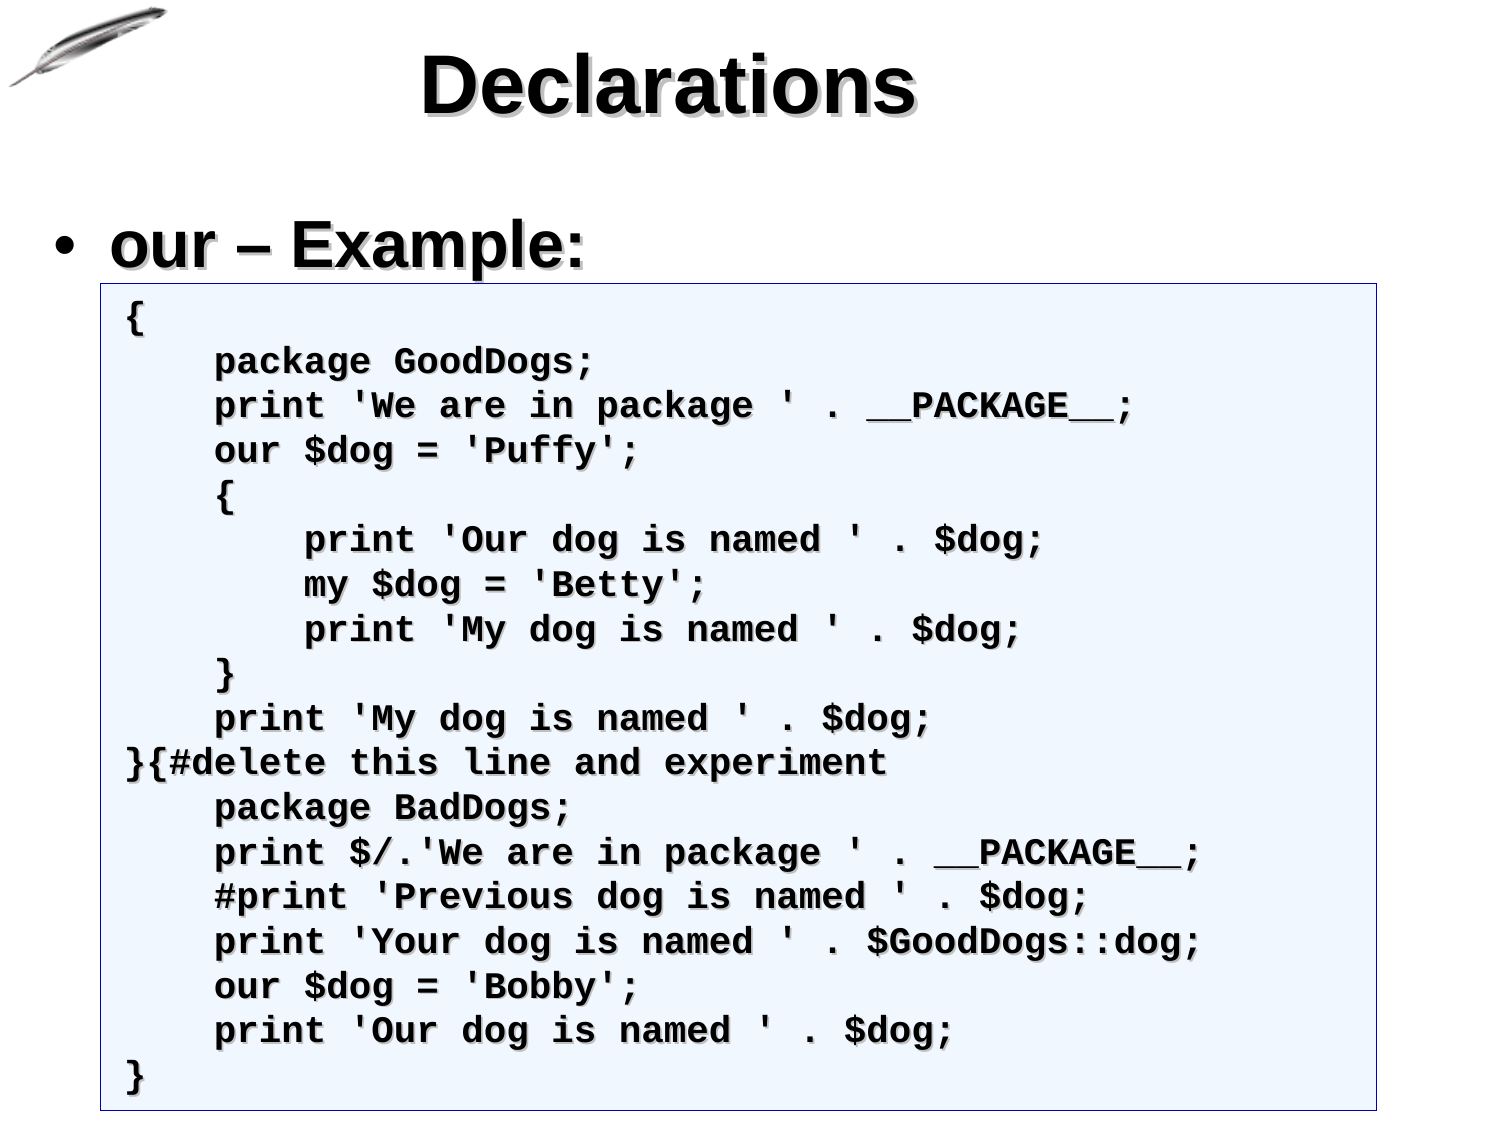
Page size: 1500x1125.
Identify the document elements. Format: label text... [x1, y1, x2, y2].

list our – Example: [53, 207, 1447, 1084]
text_box { package GoodDogs; print 'We are in package ' . __PACKAGE__; our $dog = 'Puffy'; { print 'Our dog is named ' . $dog; my $dog = 'Betty'; print 'My dog is named ' . $dog; } print 'My dog is named ' . $dog; }{#delete this line and experiment package BadDogs; print $/.'We are in package ' . __PACKAGE__; #print 'Previous dog is named ' . $dog; print 'Your dog is named ' . $GoodDogs::dog; our $dog = 'Bobby'; print 'Our dog is named ' . $dog; } [100, 283, 1377, 1111]
title Declarations [419, 0, 1459, 179]
picture [5, 5, 173, 89]
